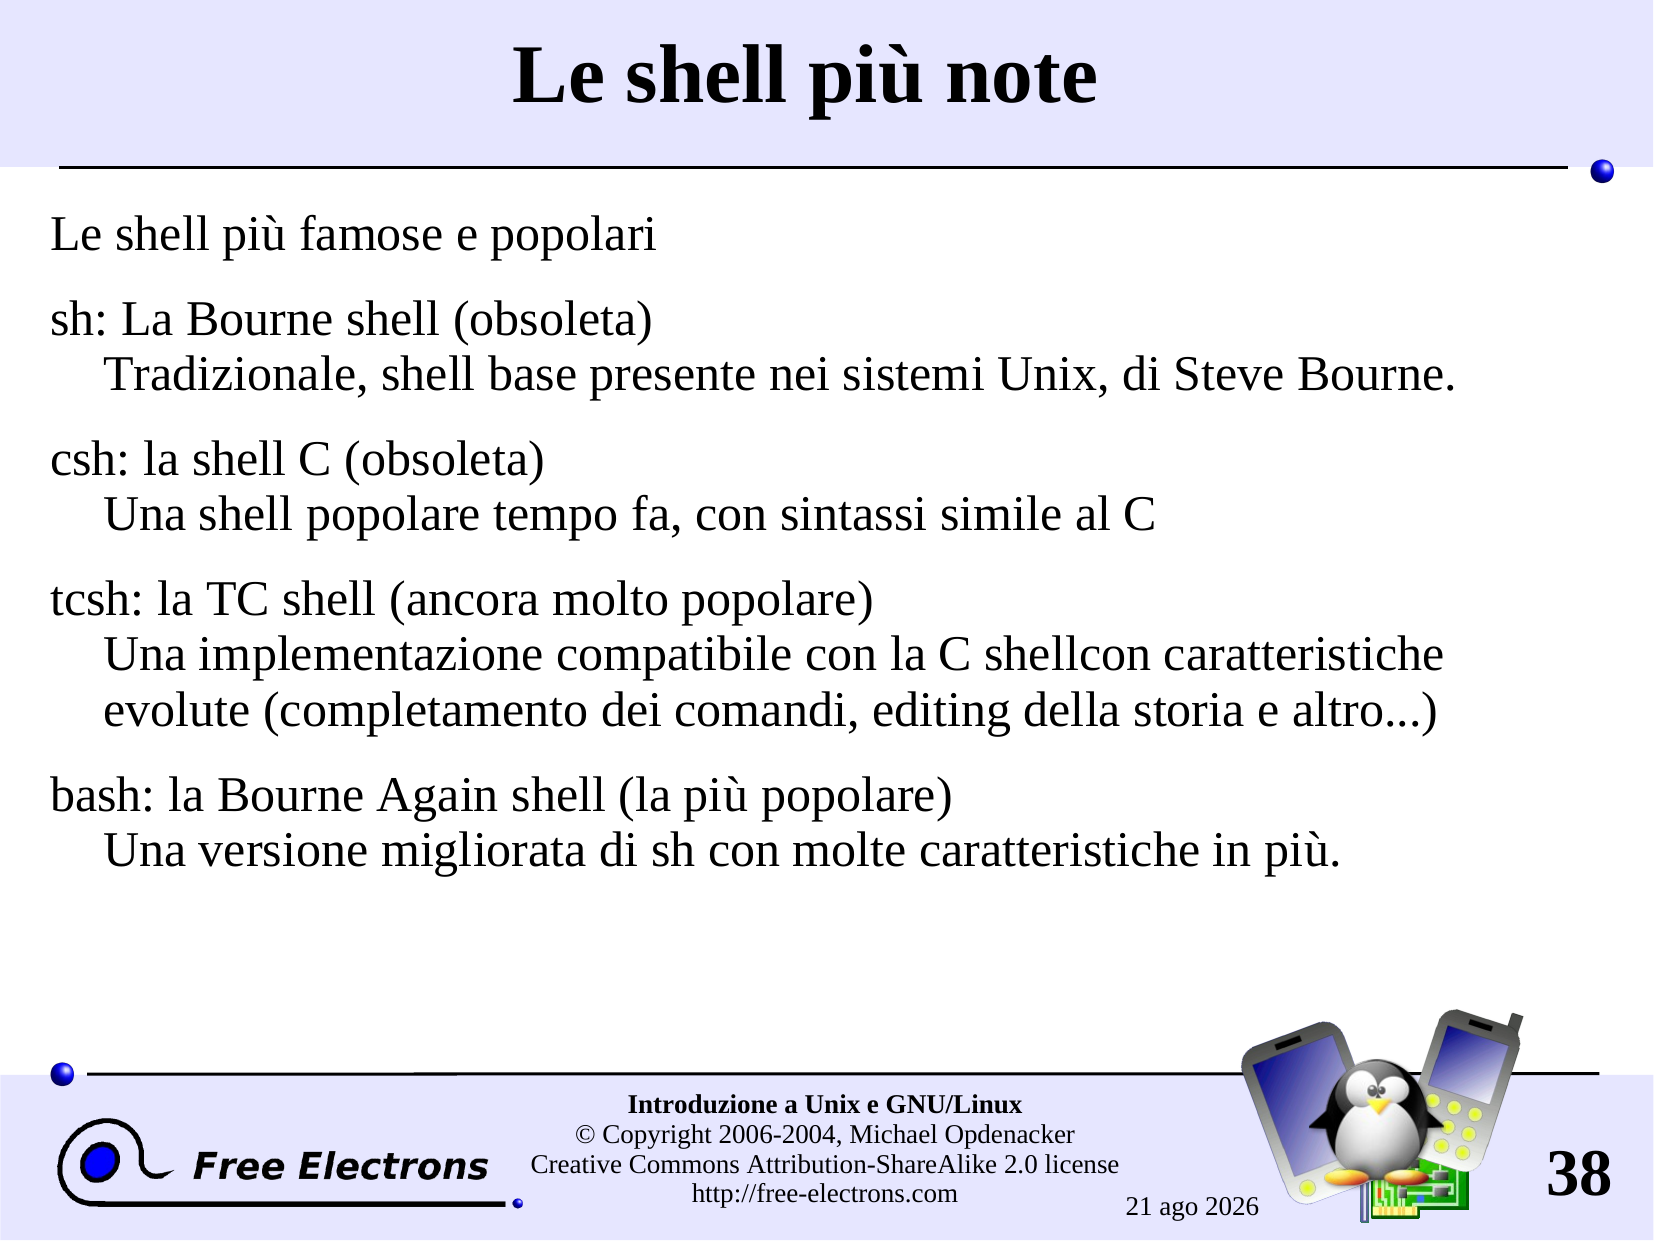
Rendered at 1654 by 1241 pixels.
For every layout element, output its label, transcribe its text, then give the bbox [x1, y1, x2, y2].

list Le shell più famose e popolari sh: La Bourne shell (obsoleta) Tradizionale, shell base presente nei sistemi Unix, di Steve Bourne. csh: la shell C (obsoleta) Una shell popolare tempo fa, con sintassi simile al C tcsh: la TC shell (ancora molto popolare) Una implementazione compatibile con la C shellcon caratteristiche evolute (completamento dei comandi, editing della storia e altro...) bash: la Bourne Again shell (la più popolare) Una versione migliorata di sh con molte caratteristiche in più. [32, 206, 1555, 1092]
picture [50, 1107, 527, 1216]
picture [1241, 1092, 1513, 1241]
title Le shell più note [60, 20, 1551, 130]
